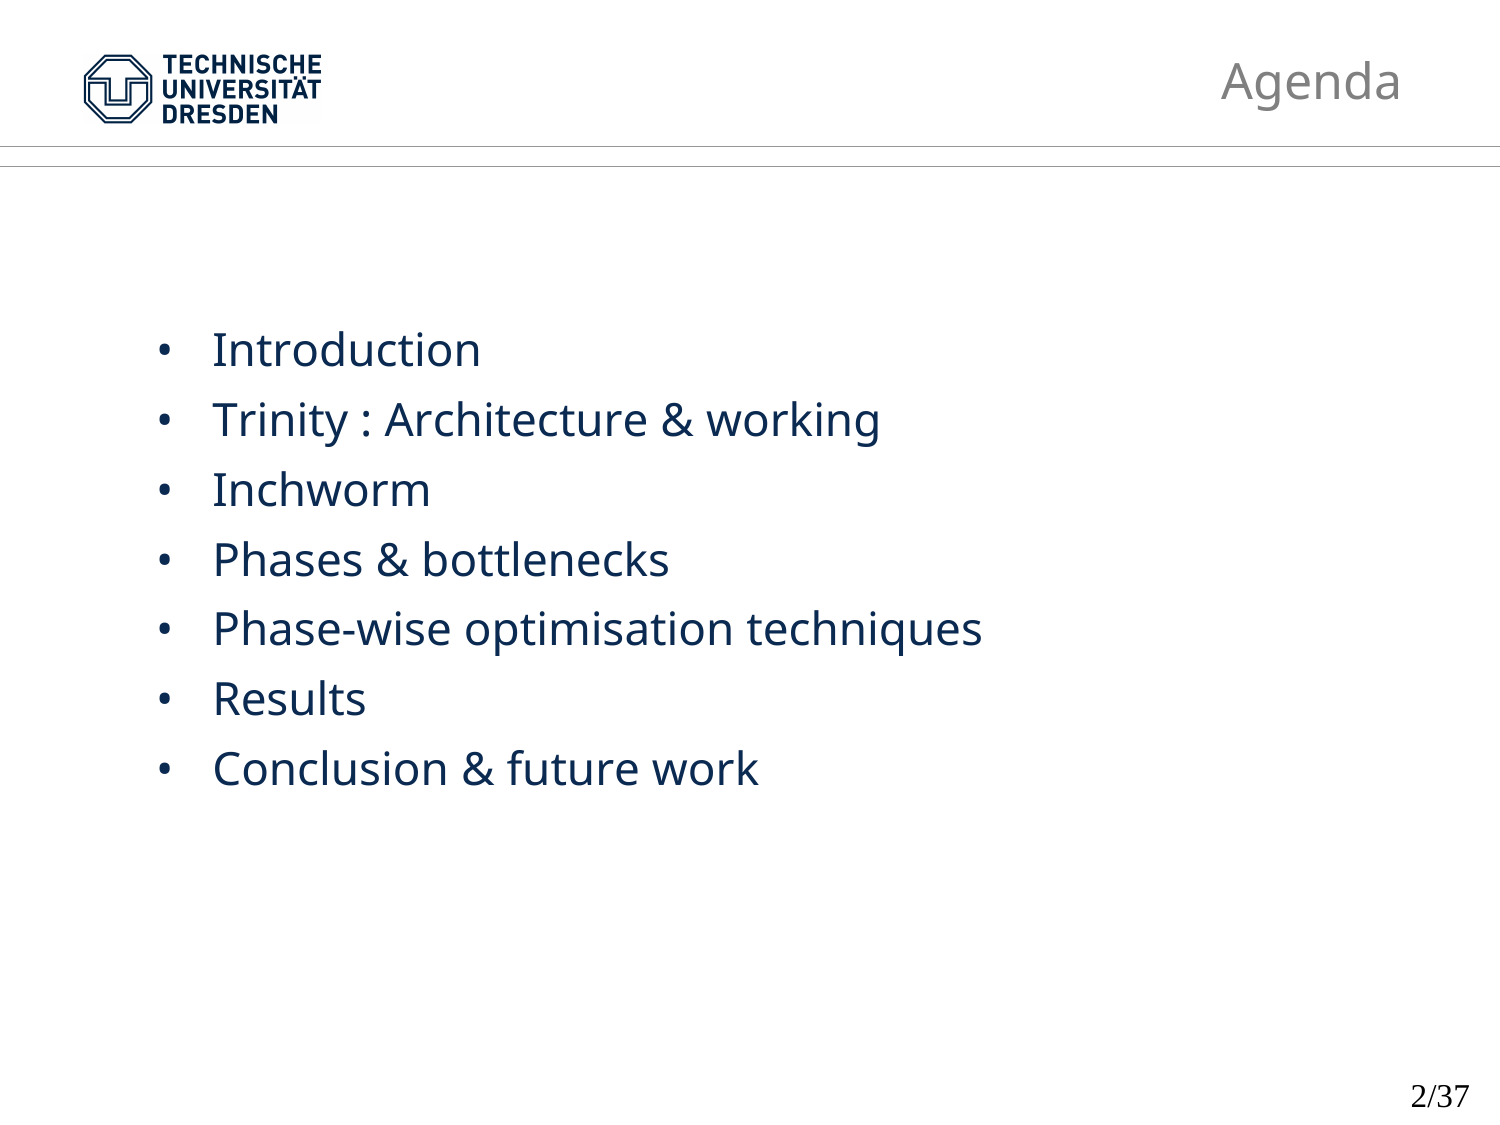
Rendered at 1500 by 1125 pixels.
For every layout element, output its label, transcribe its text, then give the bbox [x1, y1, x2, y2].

title Agenda [561, 41, 1418, 119]
list Introduction Trinity : Architecture & working Inchworm Phases & bottlenecks Phase-wise optimisation techniques Results Conclusion & future work [156, 309, 1382, 886]
picture [83, 54, 321, 124]
